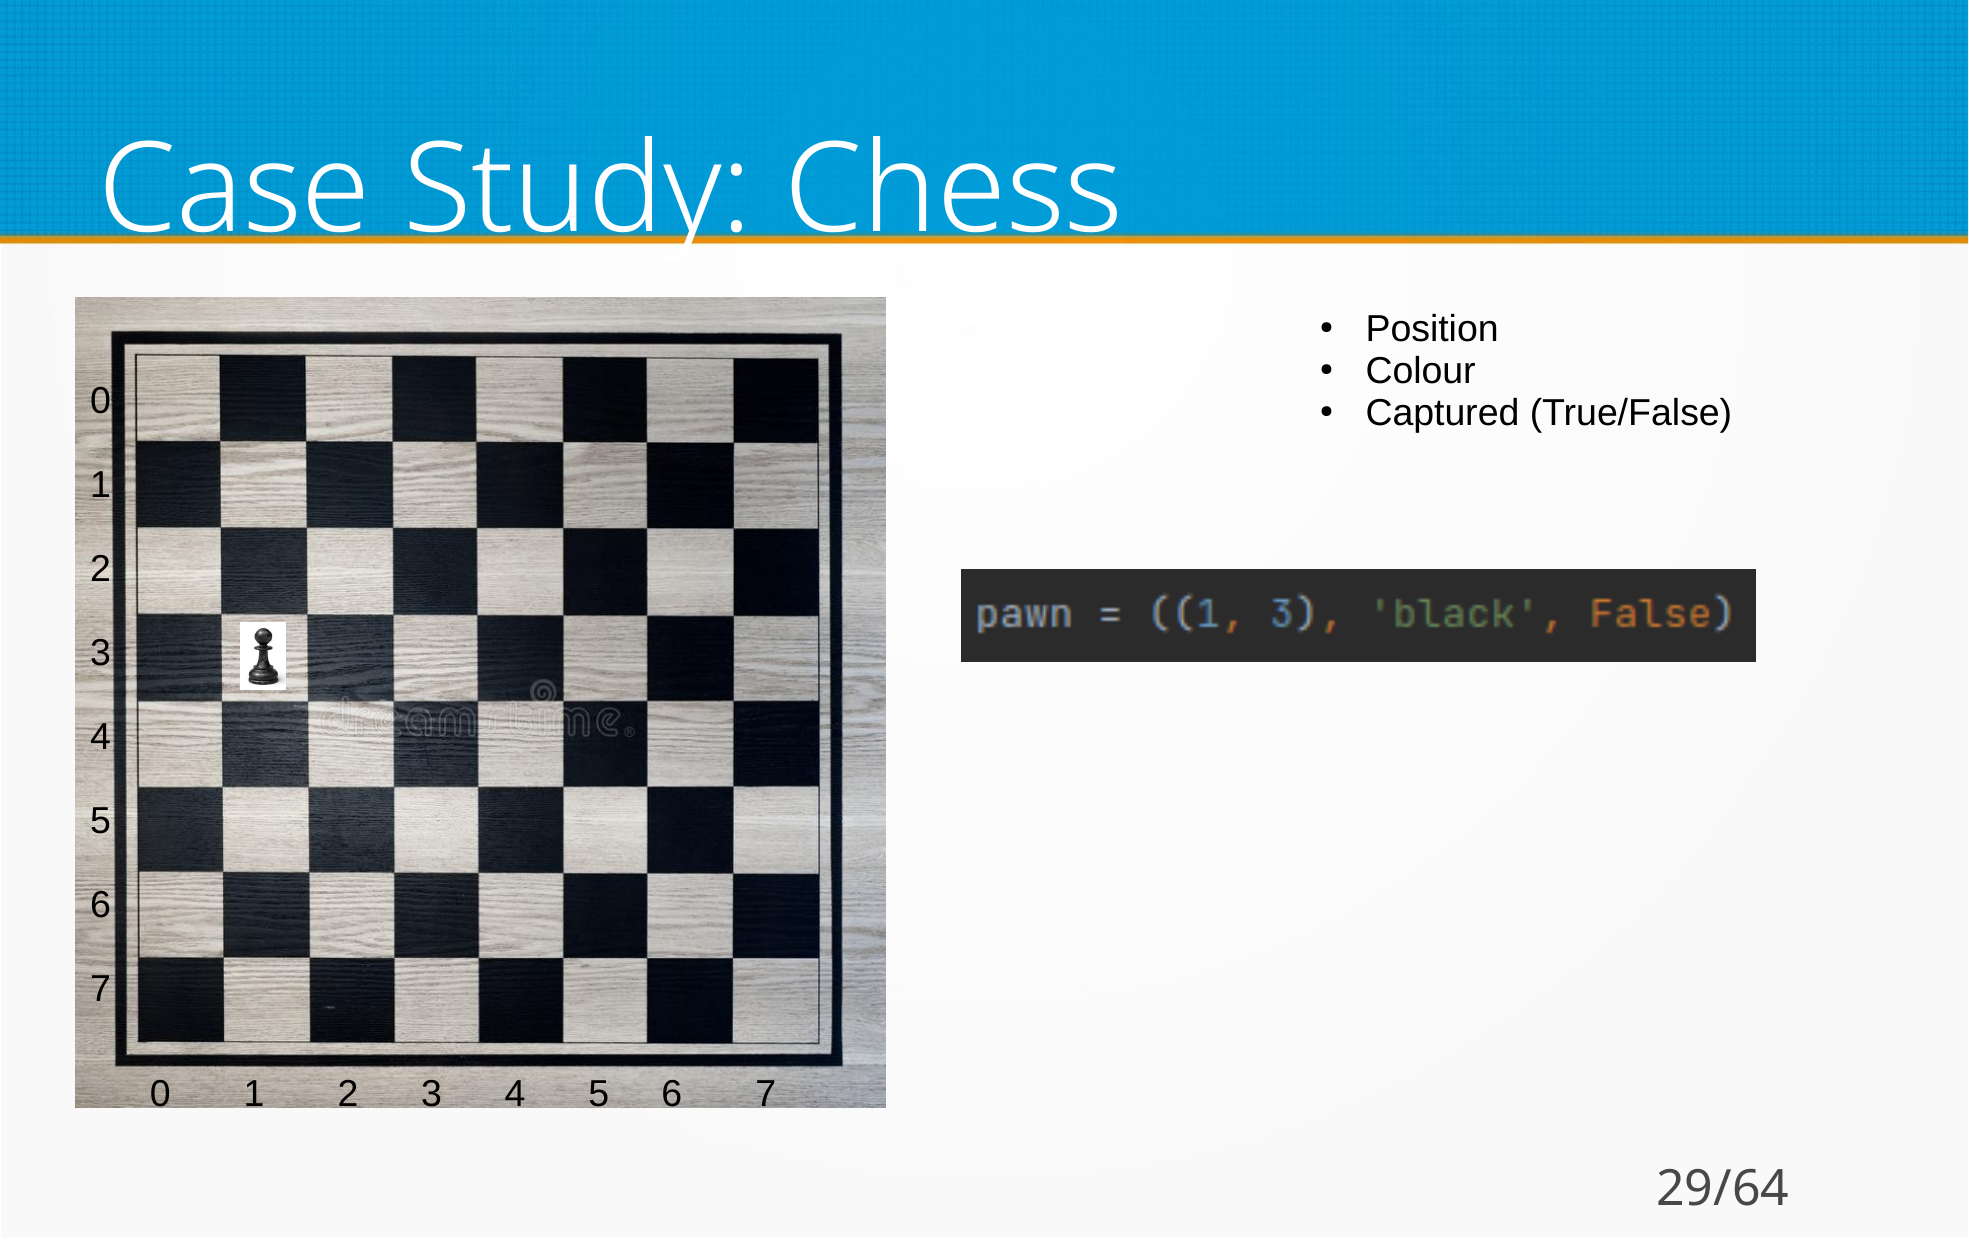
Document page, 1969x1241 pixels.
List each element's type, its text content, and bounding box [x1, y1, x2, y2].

picture [0, 233, 1969, 1241]
text_box 0 1 2 3 4 5 6 7 [75, 330, 121, 1017]
title Case Study: Chess [98, 49, 1870, 257]
text_box 0 1 2 3 4 5 6 7 [135, 1065, 811, 1122]
text_box Position Colour Captured (True/False) [1305, 300, 1831, 441]
